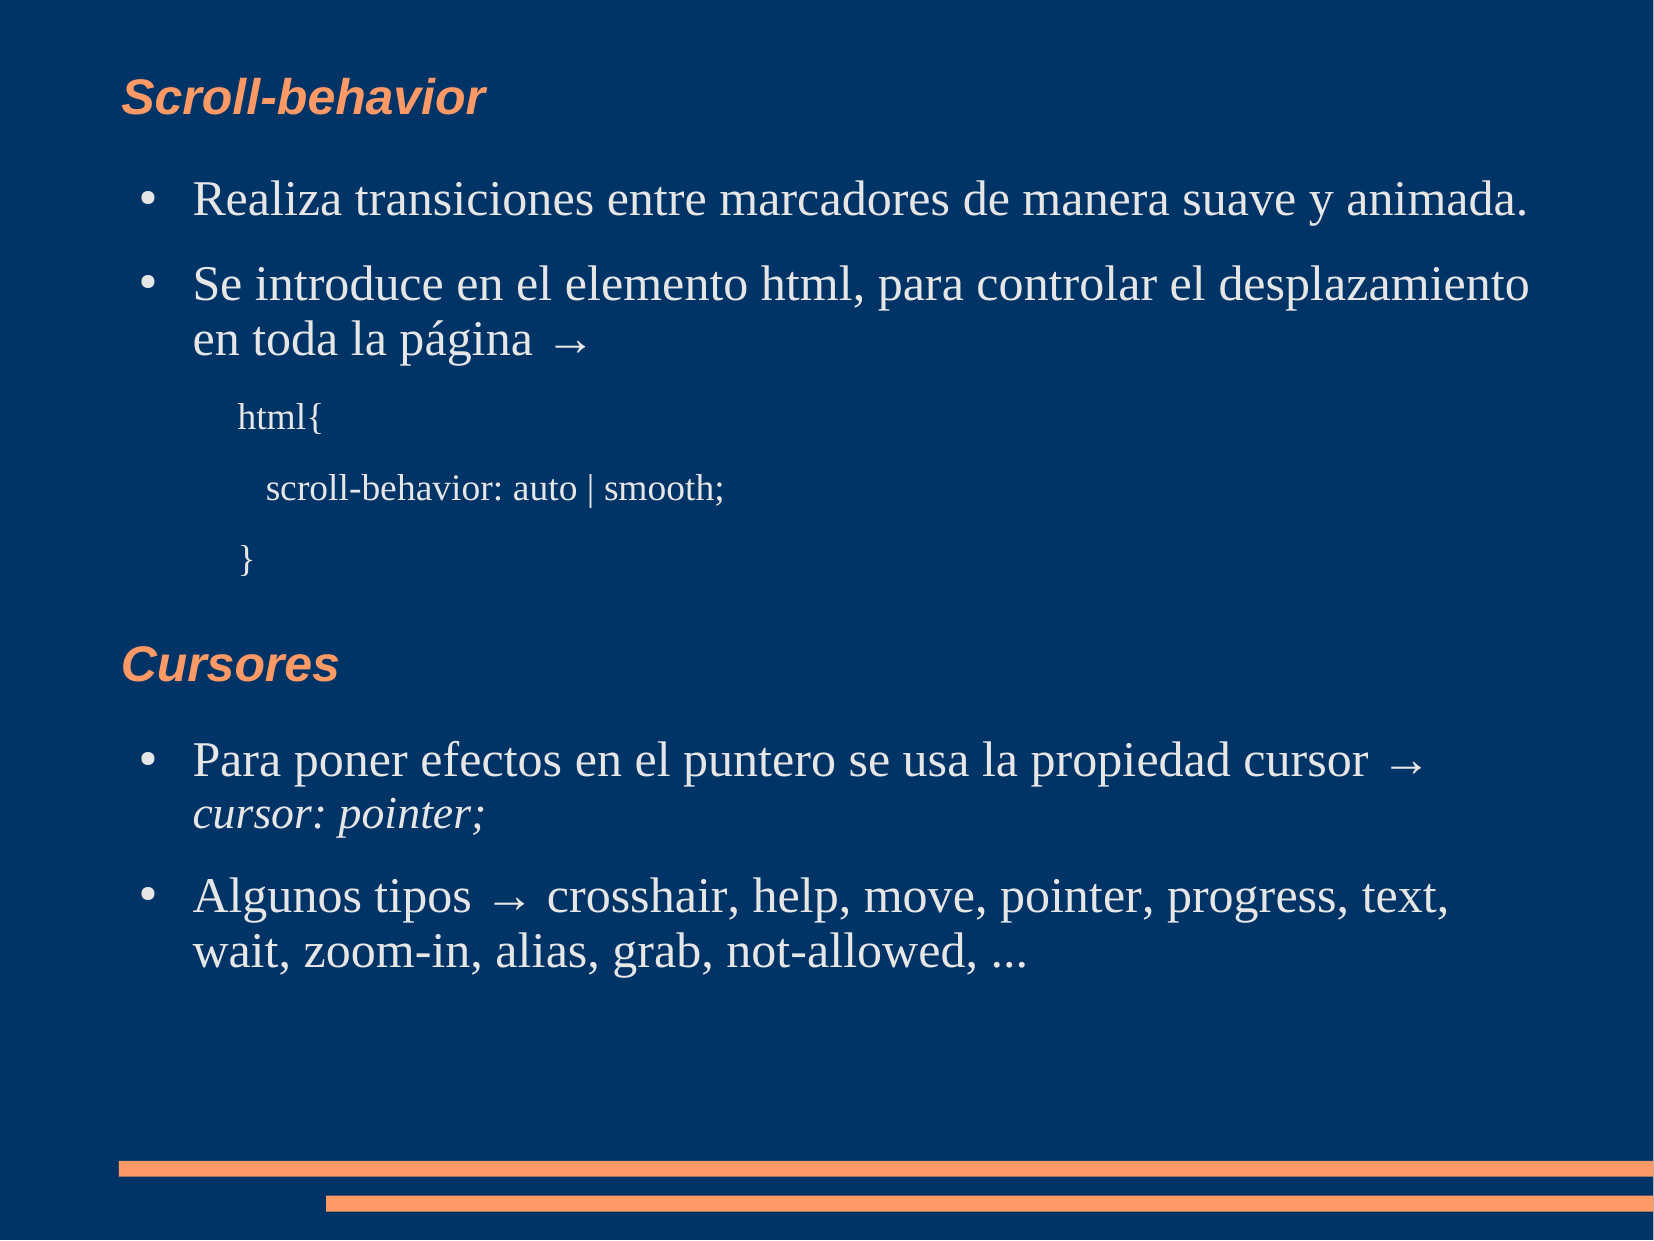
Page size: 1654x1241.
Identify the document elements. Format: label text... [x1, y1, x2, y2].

title Scroll-behavior [121, 46, 1534, 148]
title Cursores [120, 613, 1533, 715]
list [121, 1034, 1561, 1182]
list Para poner efectos en el puntero se usa la propiedad cursor → cursor: pointer; Algunos tipos → crosshair, help, move, pointer, progress, text, wait, zoom-in, alias, grab, not-allowed, ... [121, 732, 1561, 1034]
list Realiza transiciones entre marcadores de manera suave y animada. Se introduce en el elemento html, para controlar el desplazamiento en toda la página → html{ scroll-behavior: auto | smooth; } [121, 171, 1561, 621]
